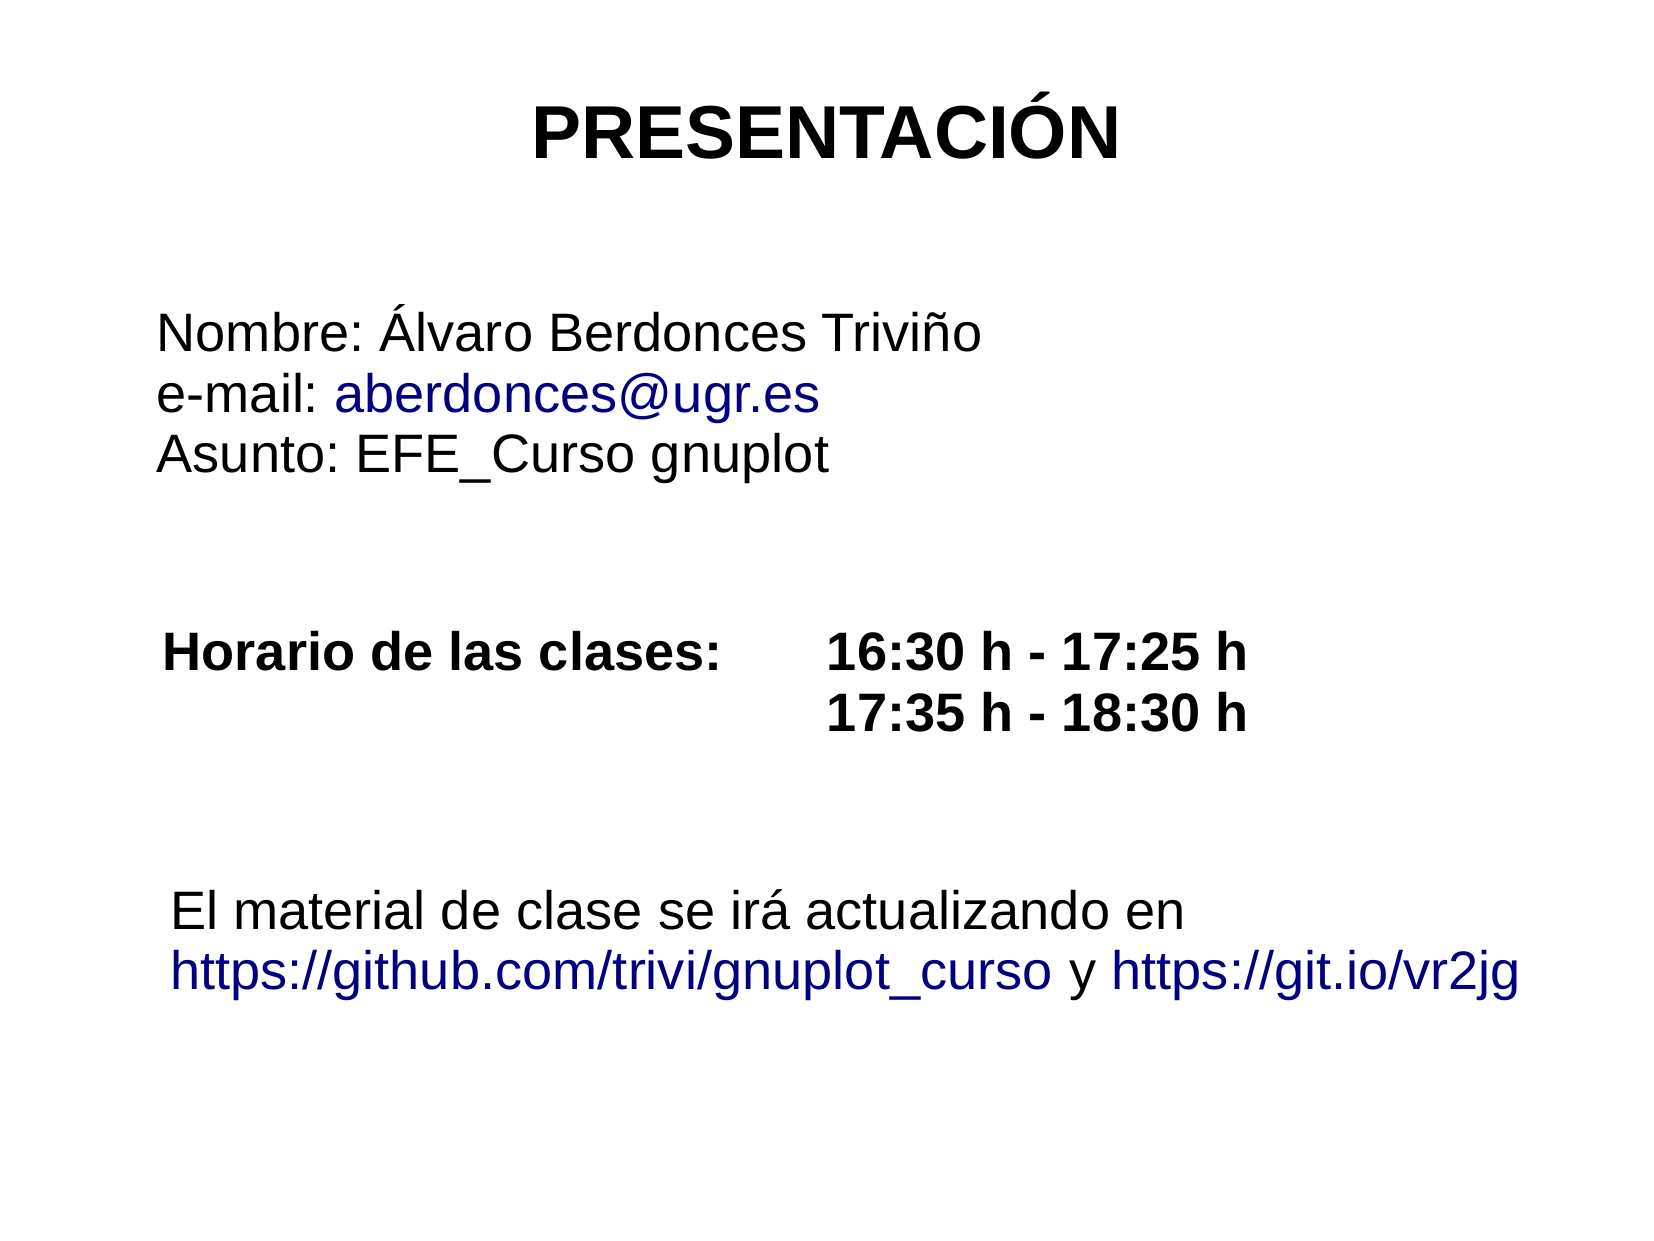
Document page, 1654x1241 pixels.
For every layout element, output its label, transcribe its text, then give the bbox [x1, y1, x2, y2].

title PRESENTACIÓN [82, 29, 1571, 237]
subtitle Nombre: Álvaro Berdonces Triviño e-mail: aberdonces@ugr.es Asunto: EFE_Curso gnuplot [82, 262, 1595, 585]
text_box Horario de las clases: 16:30 h - 17:25 h 17:35 h - 18:30 h [0, 614, 1654, 811]
text_box El material de clase se irá actualizando en https://github.com/trivi/gnuplot_curso y https://git.io/vr2jg [63, 880, 1576, 1135]
